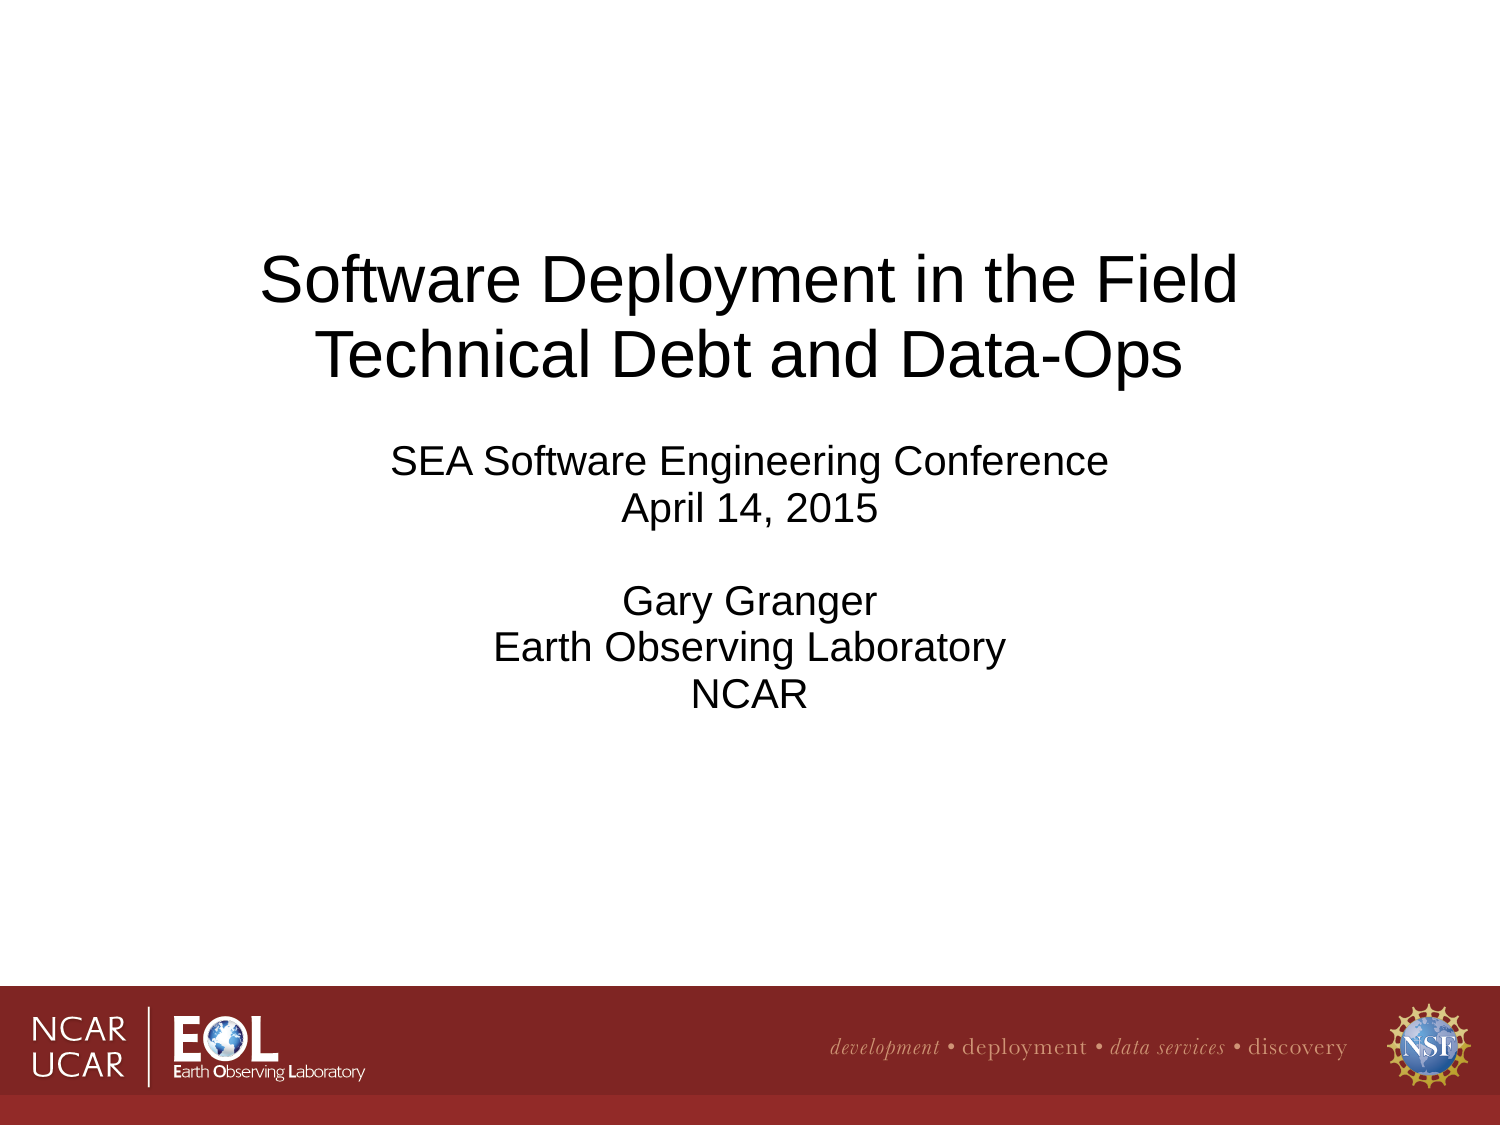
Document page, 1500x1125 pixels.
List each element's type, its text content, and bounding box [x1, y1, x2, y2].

picture [0, 986, 1500, 1125]
subtitle Software Deployment in the Field Technical Debt and Data-Ops SEA Software Engineering Conference April 14, 2015 Gary Granger Earth Observing Laboratory NCAR [75, 45, 1425, 915]
